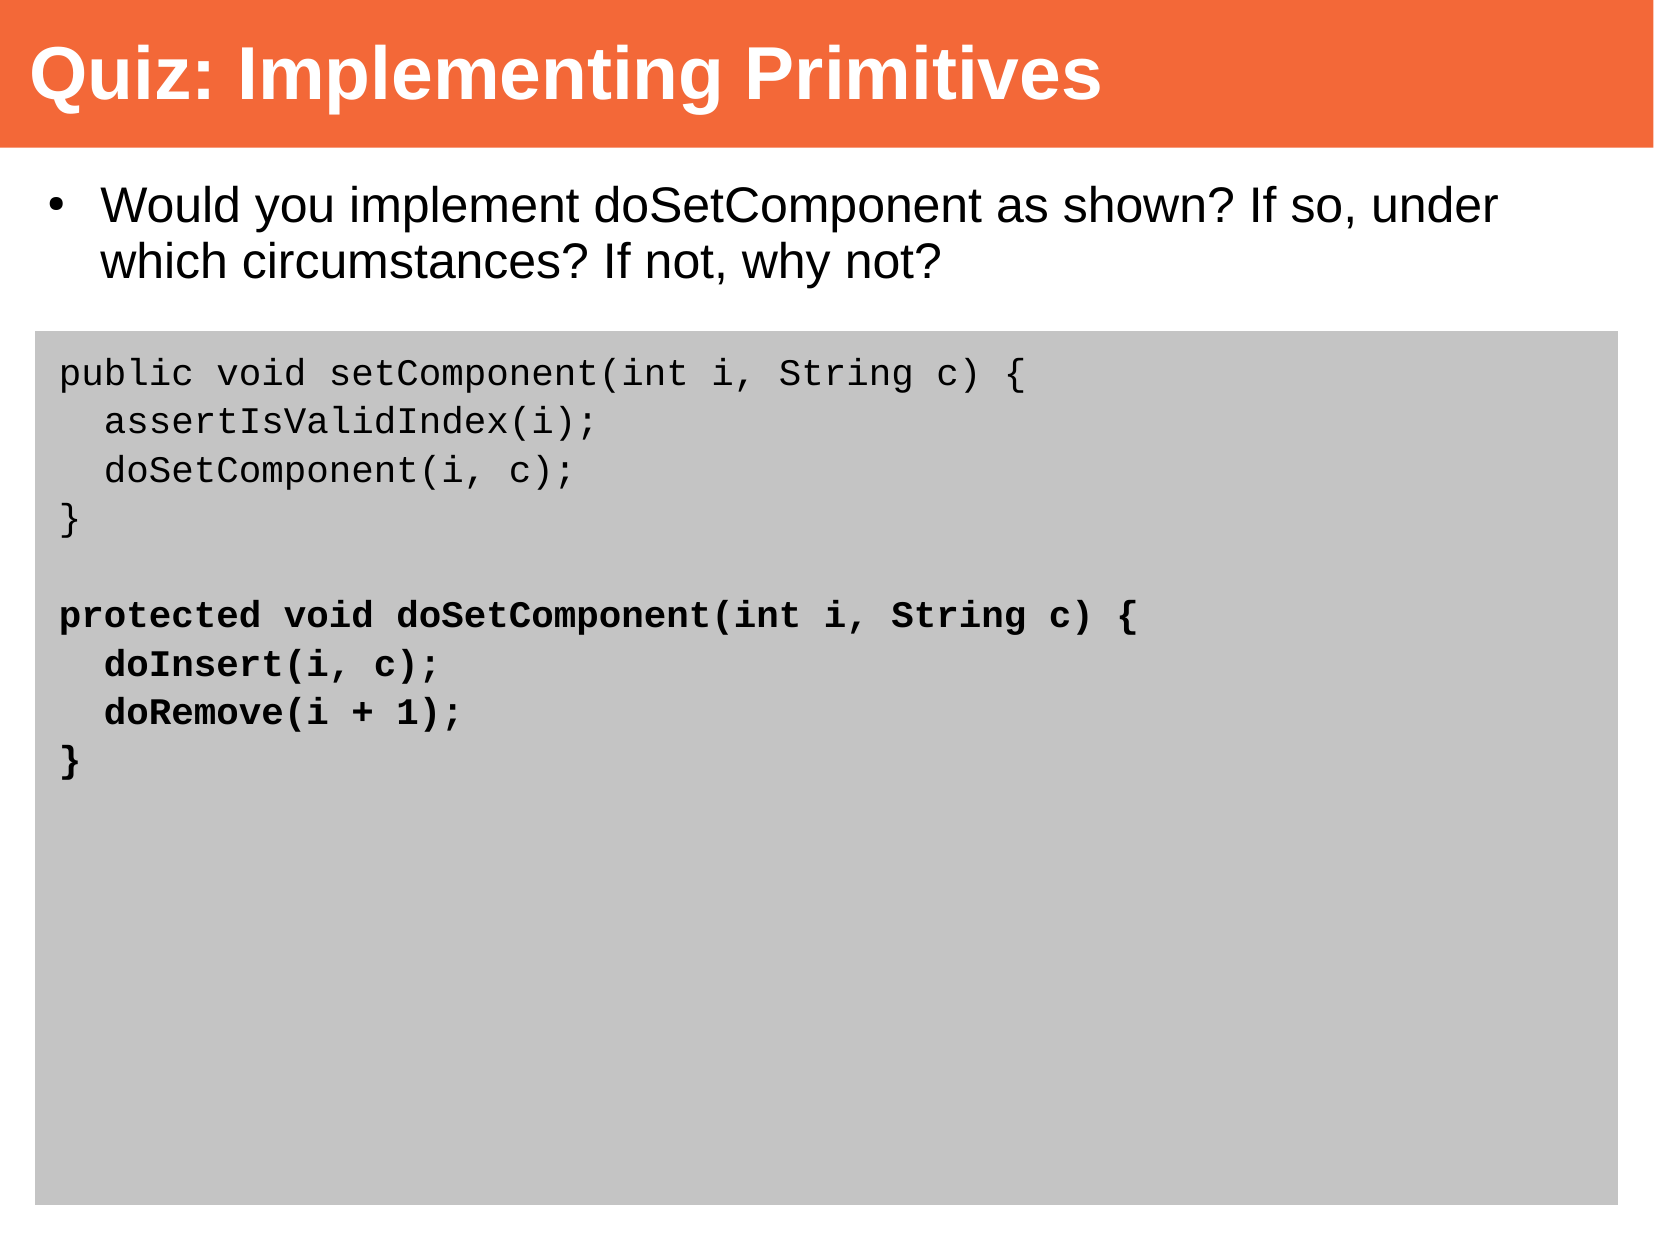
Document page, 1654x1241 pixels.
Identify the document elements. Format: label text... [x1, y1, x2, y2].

title Quiz: Implementing Primitives [0, 0, 1654, 148]
list Would you implement doSetComponent as shown? If so, under which circumstances? If not, why not? [29, 177, 1625, 319]
list public void setComponent(int i, String c) { assertIsValidIndex(i); doSetComponent(i, c); } protected void doSetComponent(int i, String c) { doInsert(i, c); doRemove(i + 1); } [29, 324, 1625, 1211]
